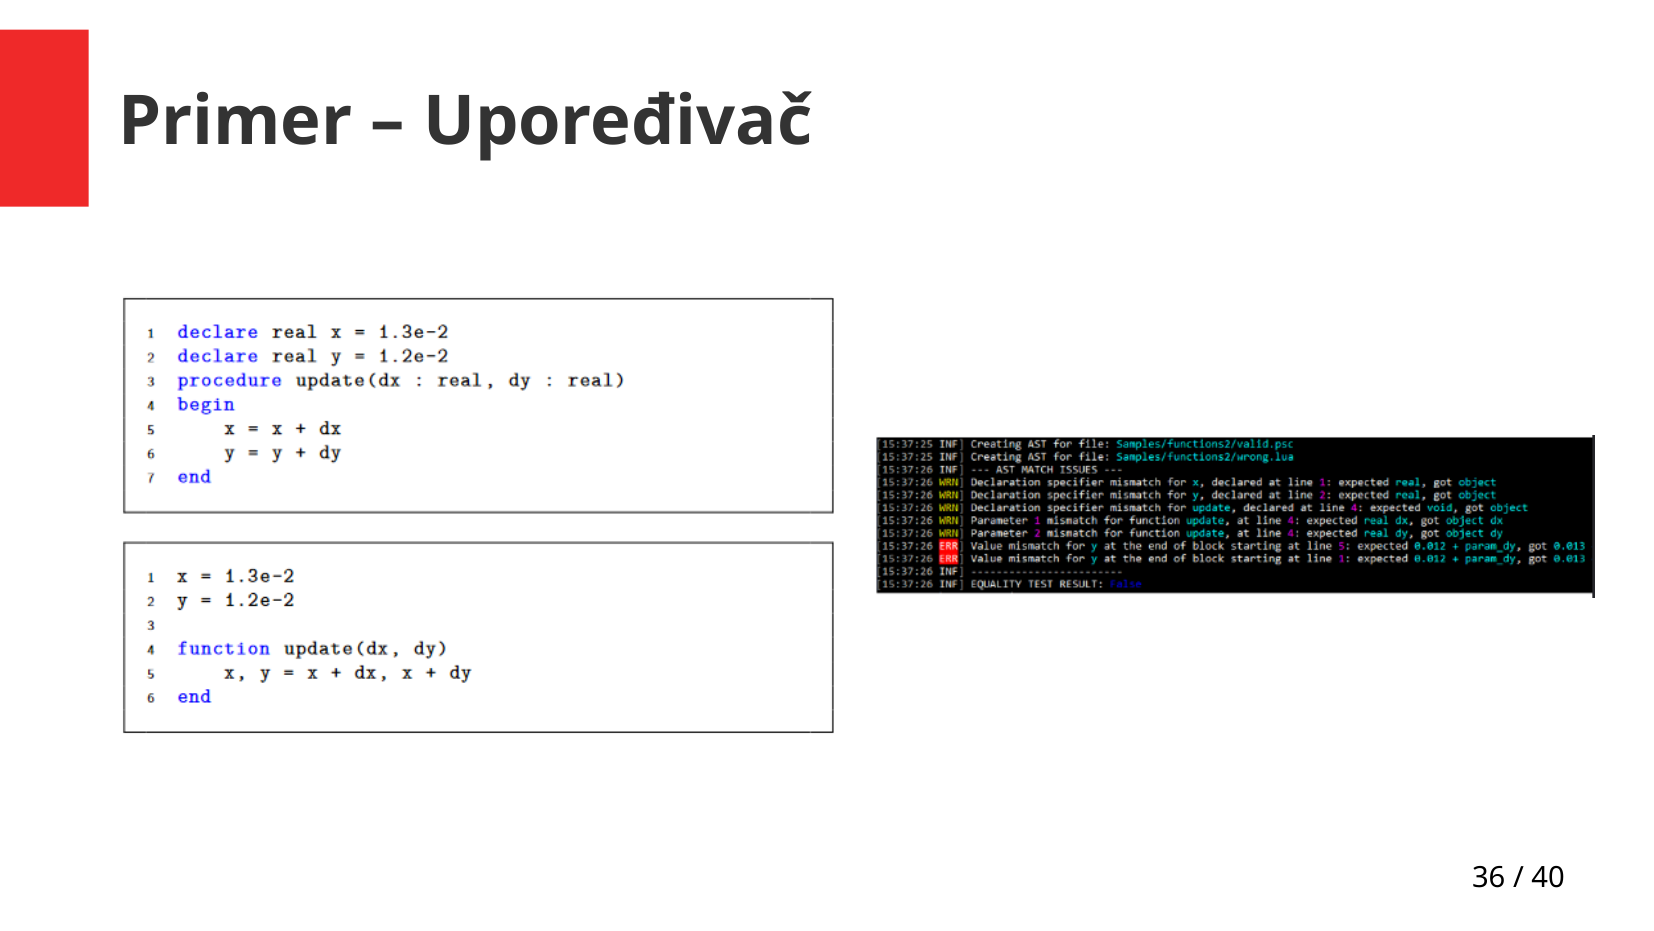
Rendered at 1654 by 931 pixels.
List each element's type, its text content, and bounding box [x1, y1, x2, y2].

picture [118, 293, 839, 741]
title Primer – Upoređivač [118, 29, 1595, 207]
picture [874, 435, 1595, 598]
